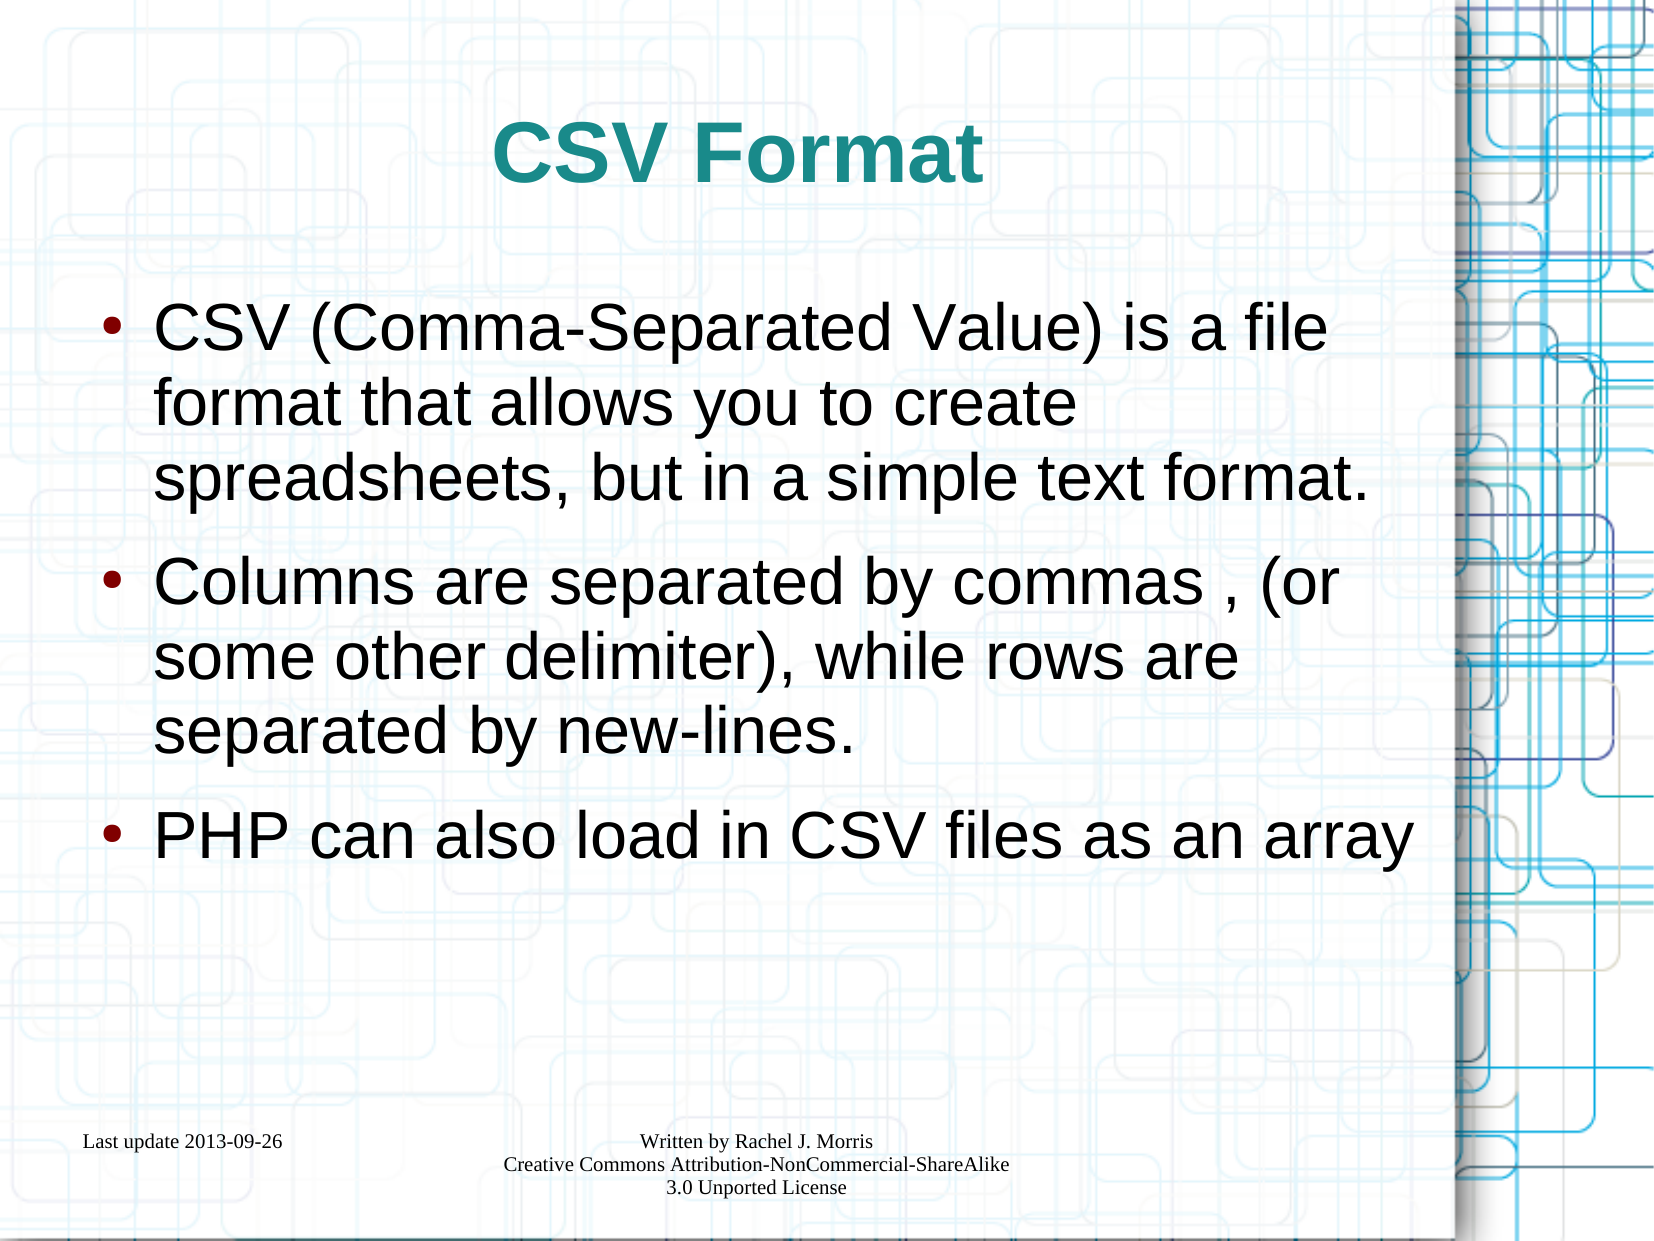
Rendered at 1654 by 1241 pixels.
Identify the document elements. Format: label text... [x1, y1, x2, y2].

list CSV (Comma-Separated Value) is a file format that allows you to create spreadsheets, but in a simple text format. Columns are separated by commas , (or some other delimiter), while rows are separated by new-lines. PHP can also load in CSV files as an array [82, 290, 1418, 1010]
title CSV Format [59, 49, 1418, 257]
picture [0, 0, 1654, 1241]
